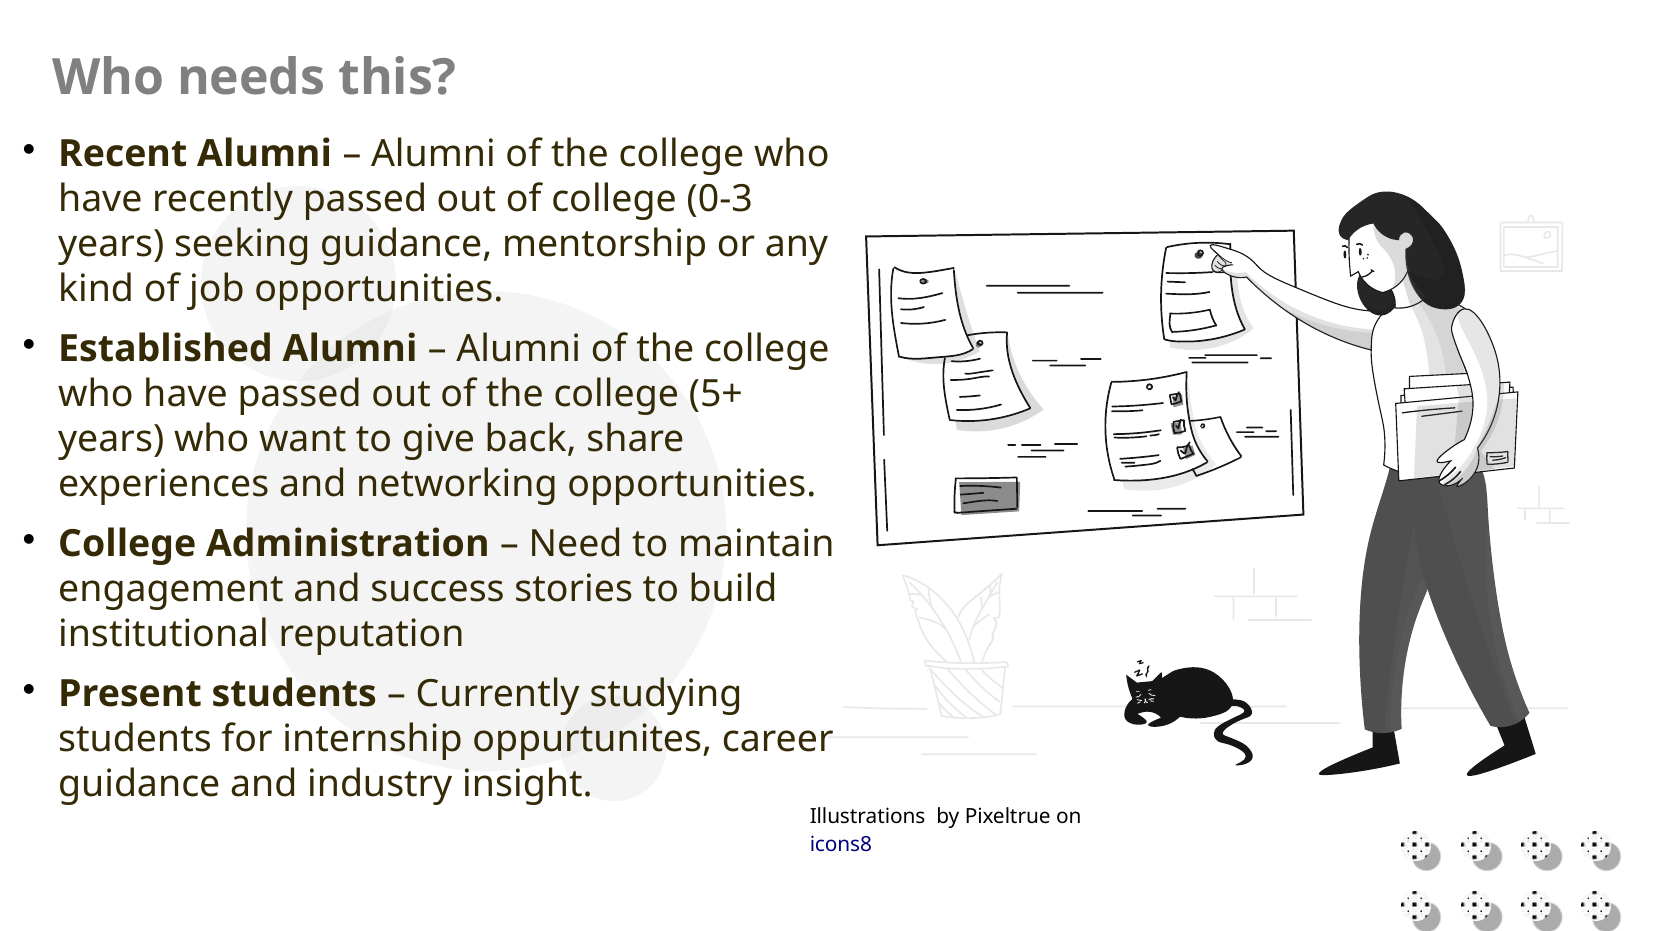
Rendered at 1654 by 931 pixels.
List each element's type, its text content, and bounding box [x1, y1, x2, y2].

picture [1461, 890, 1492, 922]
picture [1400, 891, 1432, 922]
text_box Recent Alumni – Alumni of the college who have recently passed out of college (0-3 years) seeking guidance, mentorship or any kind of job opportunities. Established Alumni – Alumni of the college who have passed out of the college (5+ years) who want to give back, share experiences and networking opportunities. College Administration – Need to maintain engagement and success stories to build institutional reputation Present students – Currently studying students for internship oppurtunites, career guidance and industry insight. [7, 121, 863, 451]
picture [1520, 890, 1552, 922]
picture [1581, 830, 1612, 862]
picture [1460, 830, 1492, 862]
picture [1520, 831, 1552, 862]
picture [1580, 890, 1612, 922]
text_box Who needs this? [37, 37, 593, 103]
picture [1400, 830, 1432, 862]
